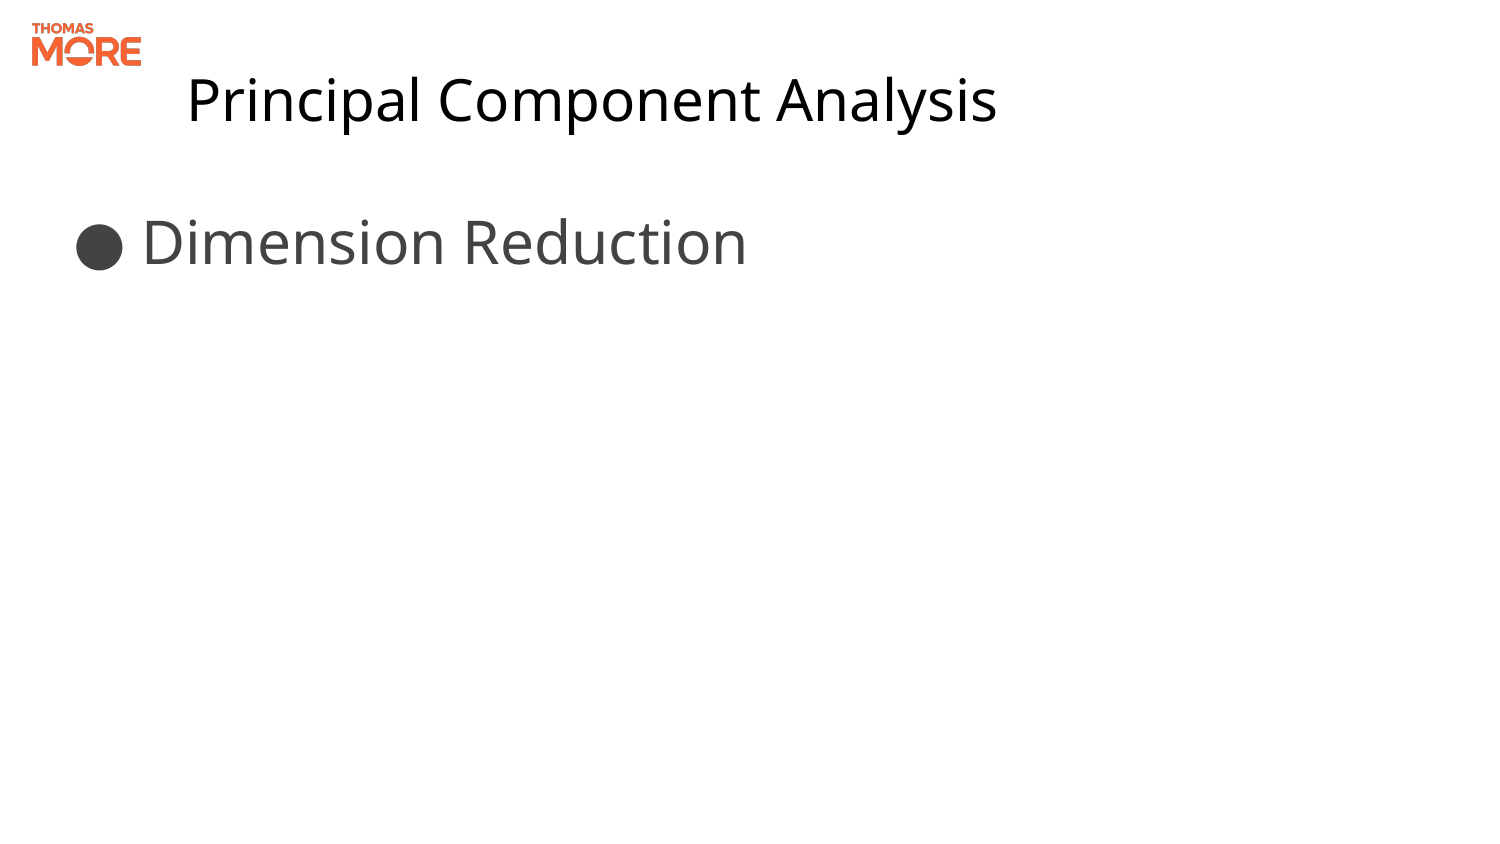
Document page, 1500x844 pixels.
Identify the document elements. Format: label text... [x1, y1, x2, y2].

title Principal Component Analysis [171, 48, 1449, 143]
list Dimension Reduction [51, 189, 1476, 750]
picture [22, 13, 151, 76]
